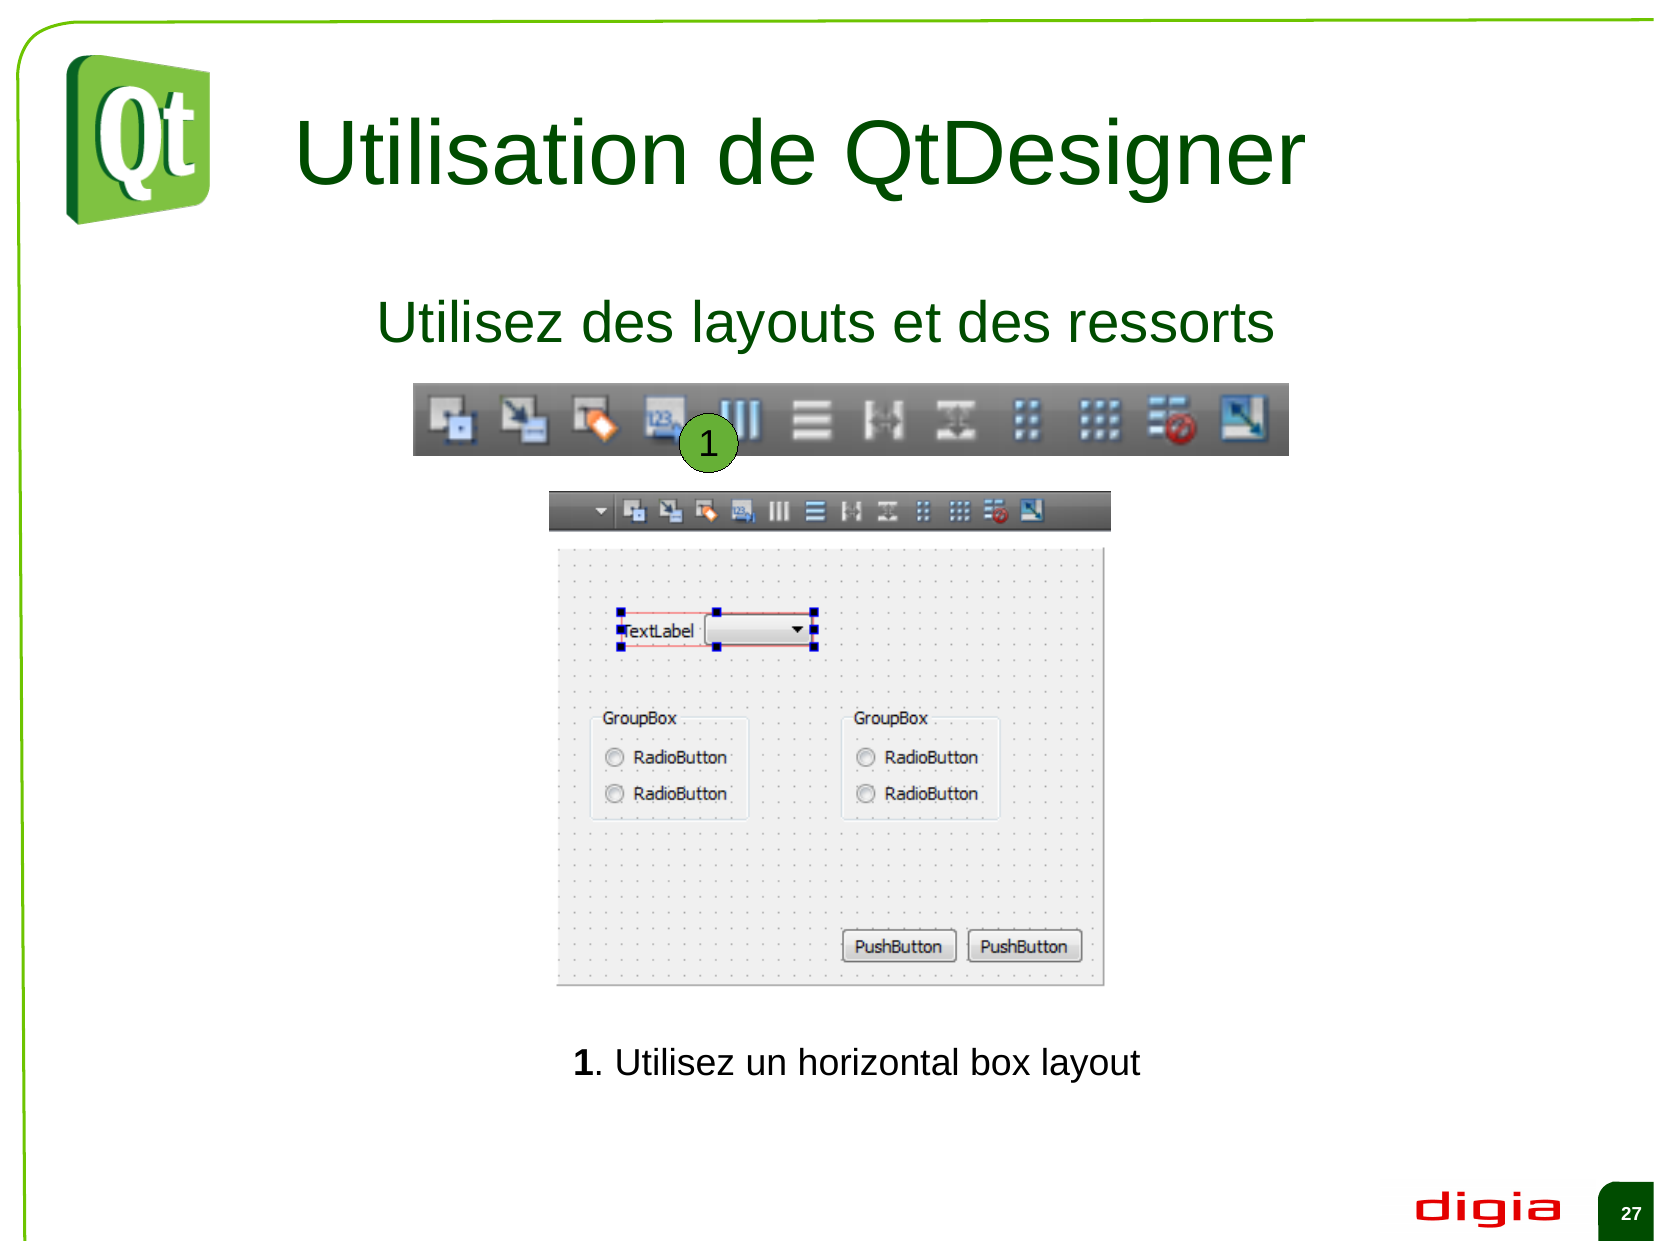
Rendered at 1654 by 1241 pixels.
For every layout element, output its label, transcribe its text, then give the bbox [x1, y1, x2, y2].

text_box 1. Utilisez un horizontal box layout [558, 1034, 1156, 1092]
picture [66, 55, 210, 225]
title Utilisation de QtDesigner [263, 49, 1339, 257]
list Utilisez des layouts et des ressorts [82, 290, 1571, 1094]
picture [413, 383, 1289, 456]
picture [549, 491, 1111, 991]
picture [1380, 1179, 1596, 1241]
text_box 1 [679, 413, 739, 473]
